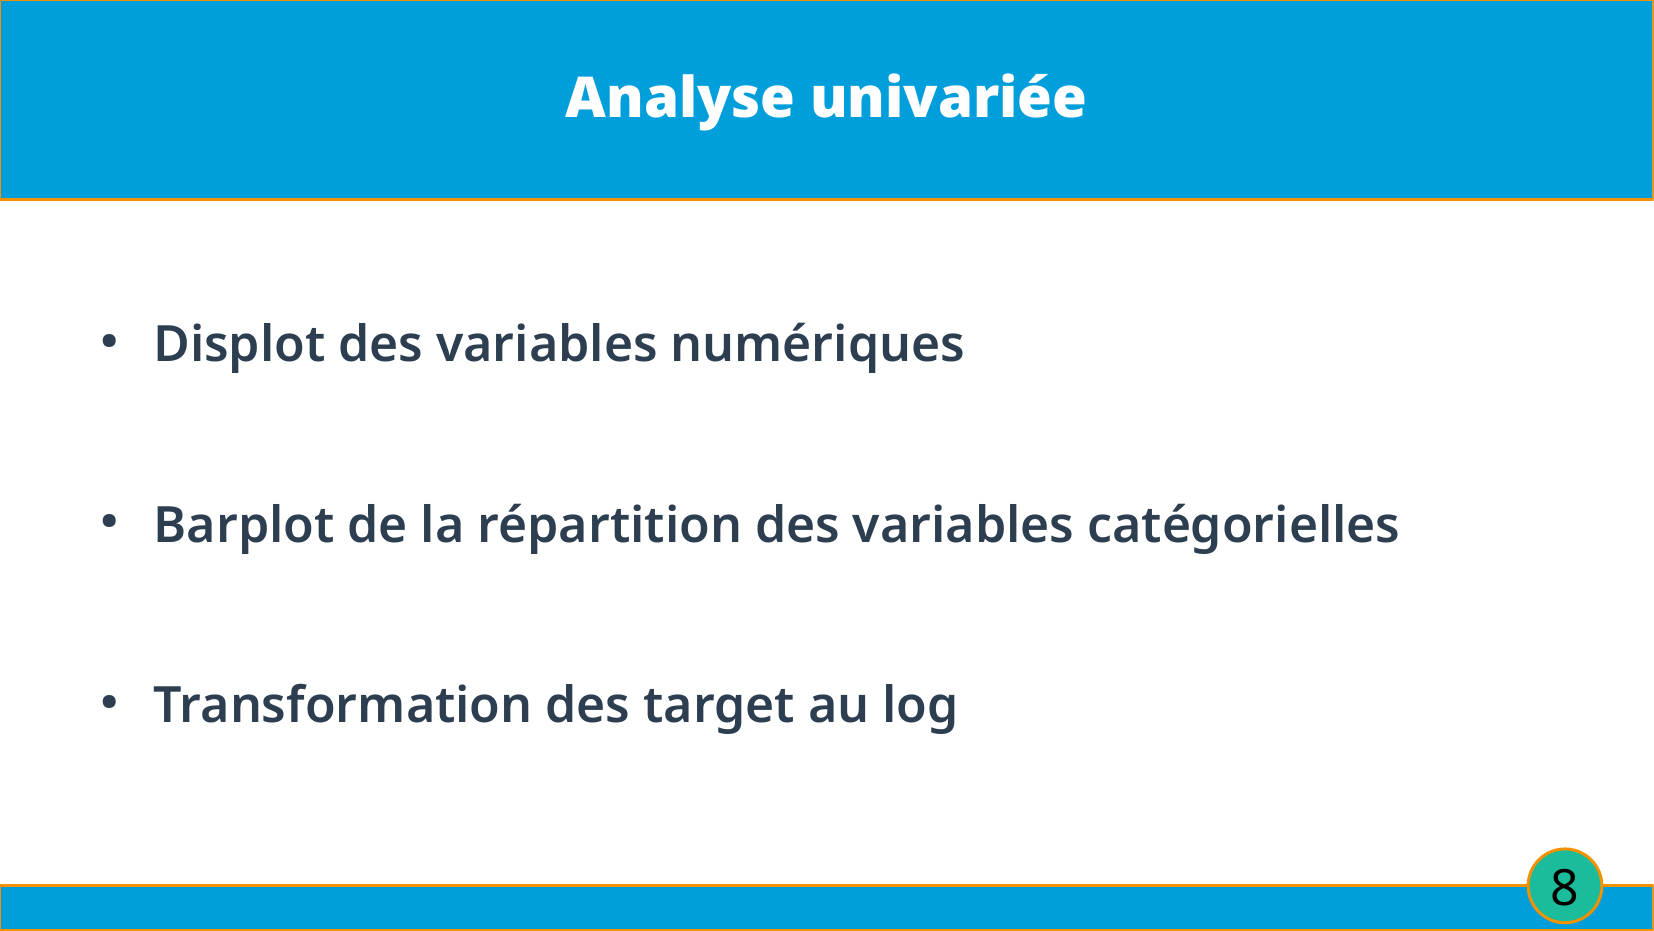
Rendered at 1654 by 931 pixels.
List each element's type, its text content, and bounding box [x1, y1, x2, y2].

list Displot des variables numériques Barplot de la répartition des variables catégorielles Transformation des target au log [82, 217, 1571, 758]
title Analyse univariée [59, 37, 1595, 155]
